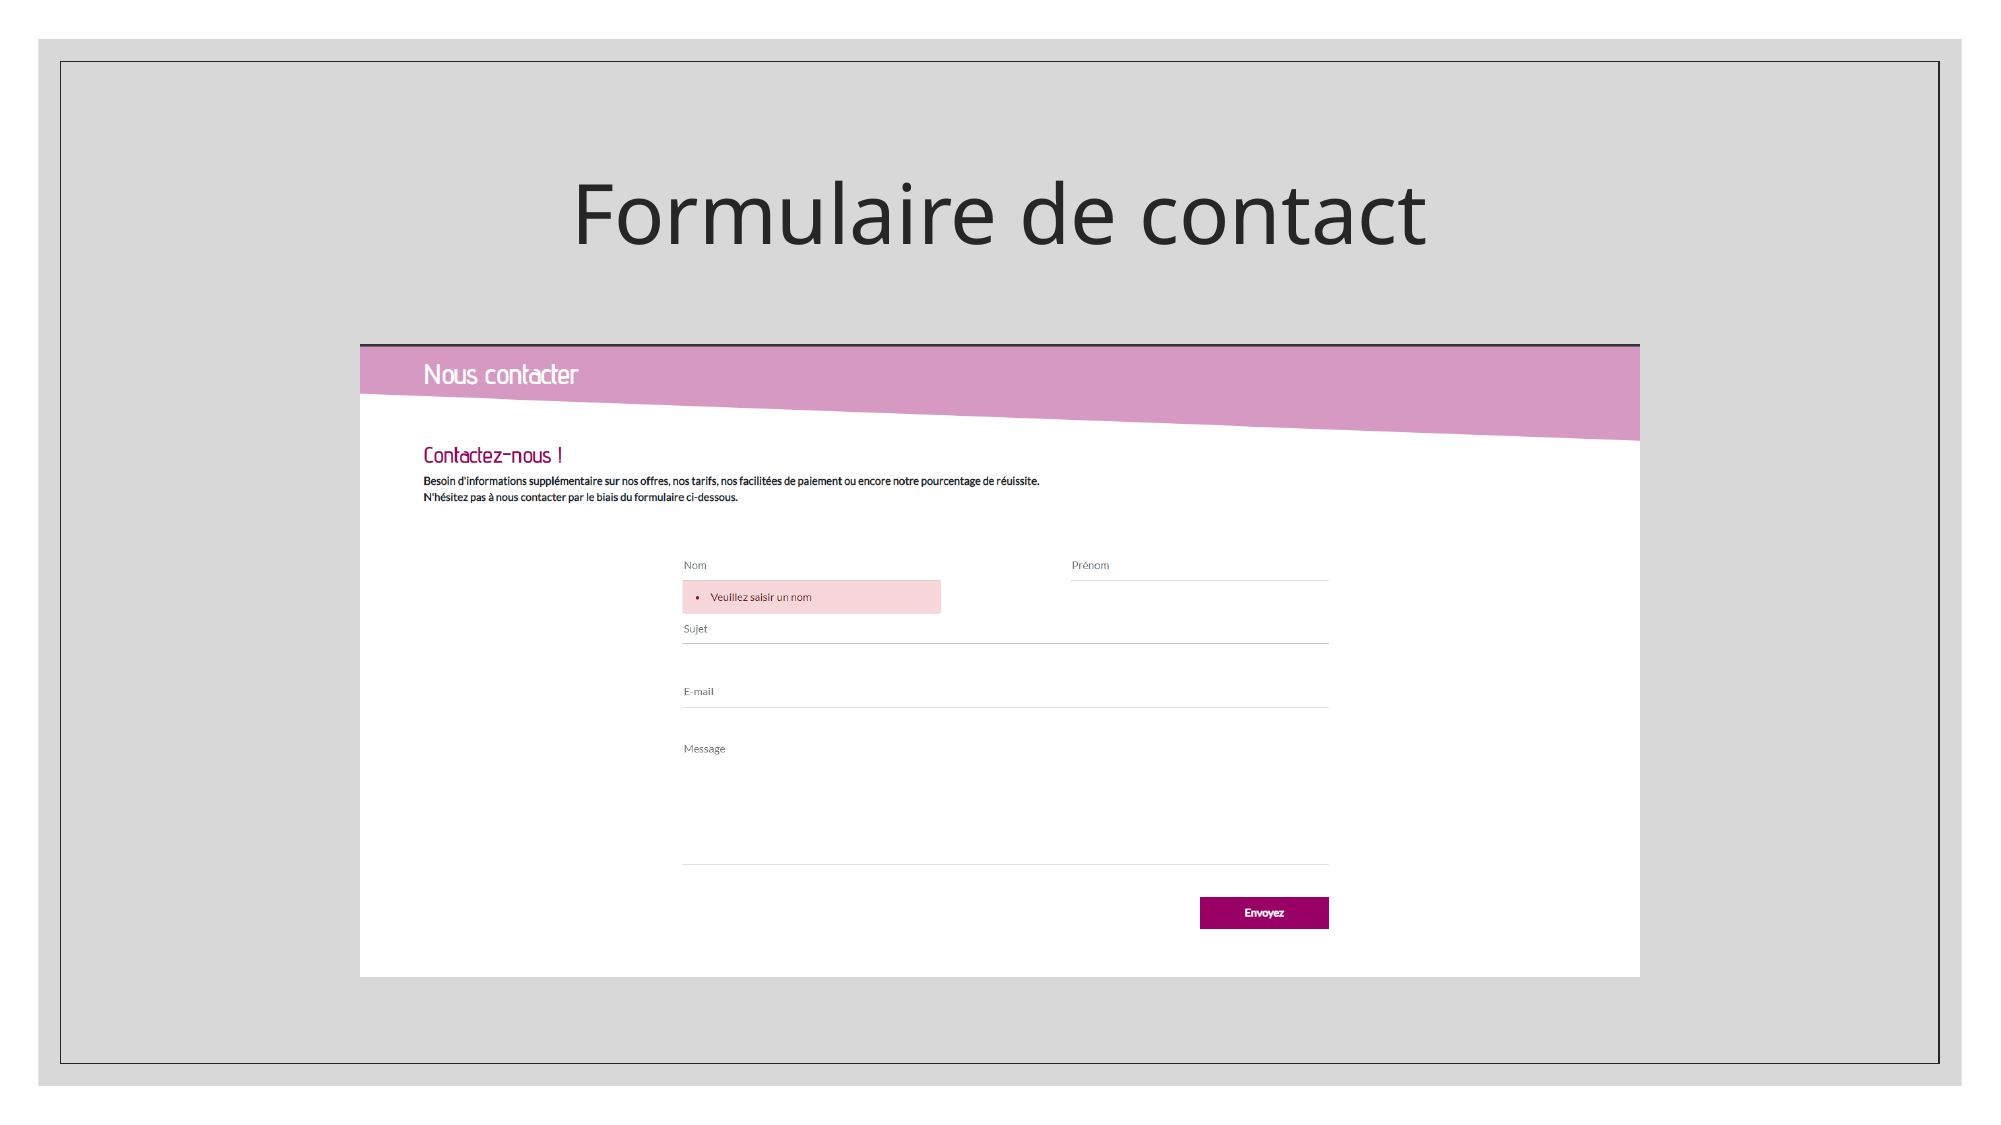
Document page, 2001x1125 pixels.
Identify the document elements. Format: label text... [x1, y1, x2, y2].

picture [360, 345, 1640, 977]
title Formulaire de contact [174, 105, 1825, 331]
